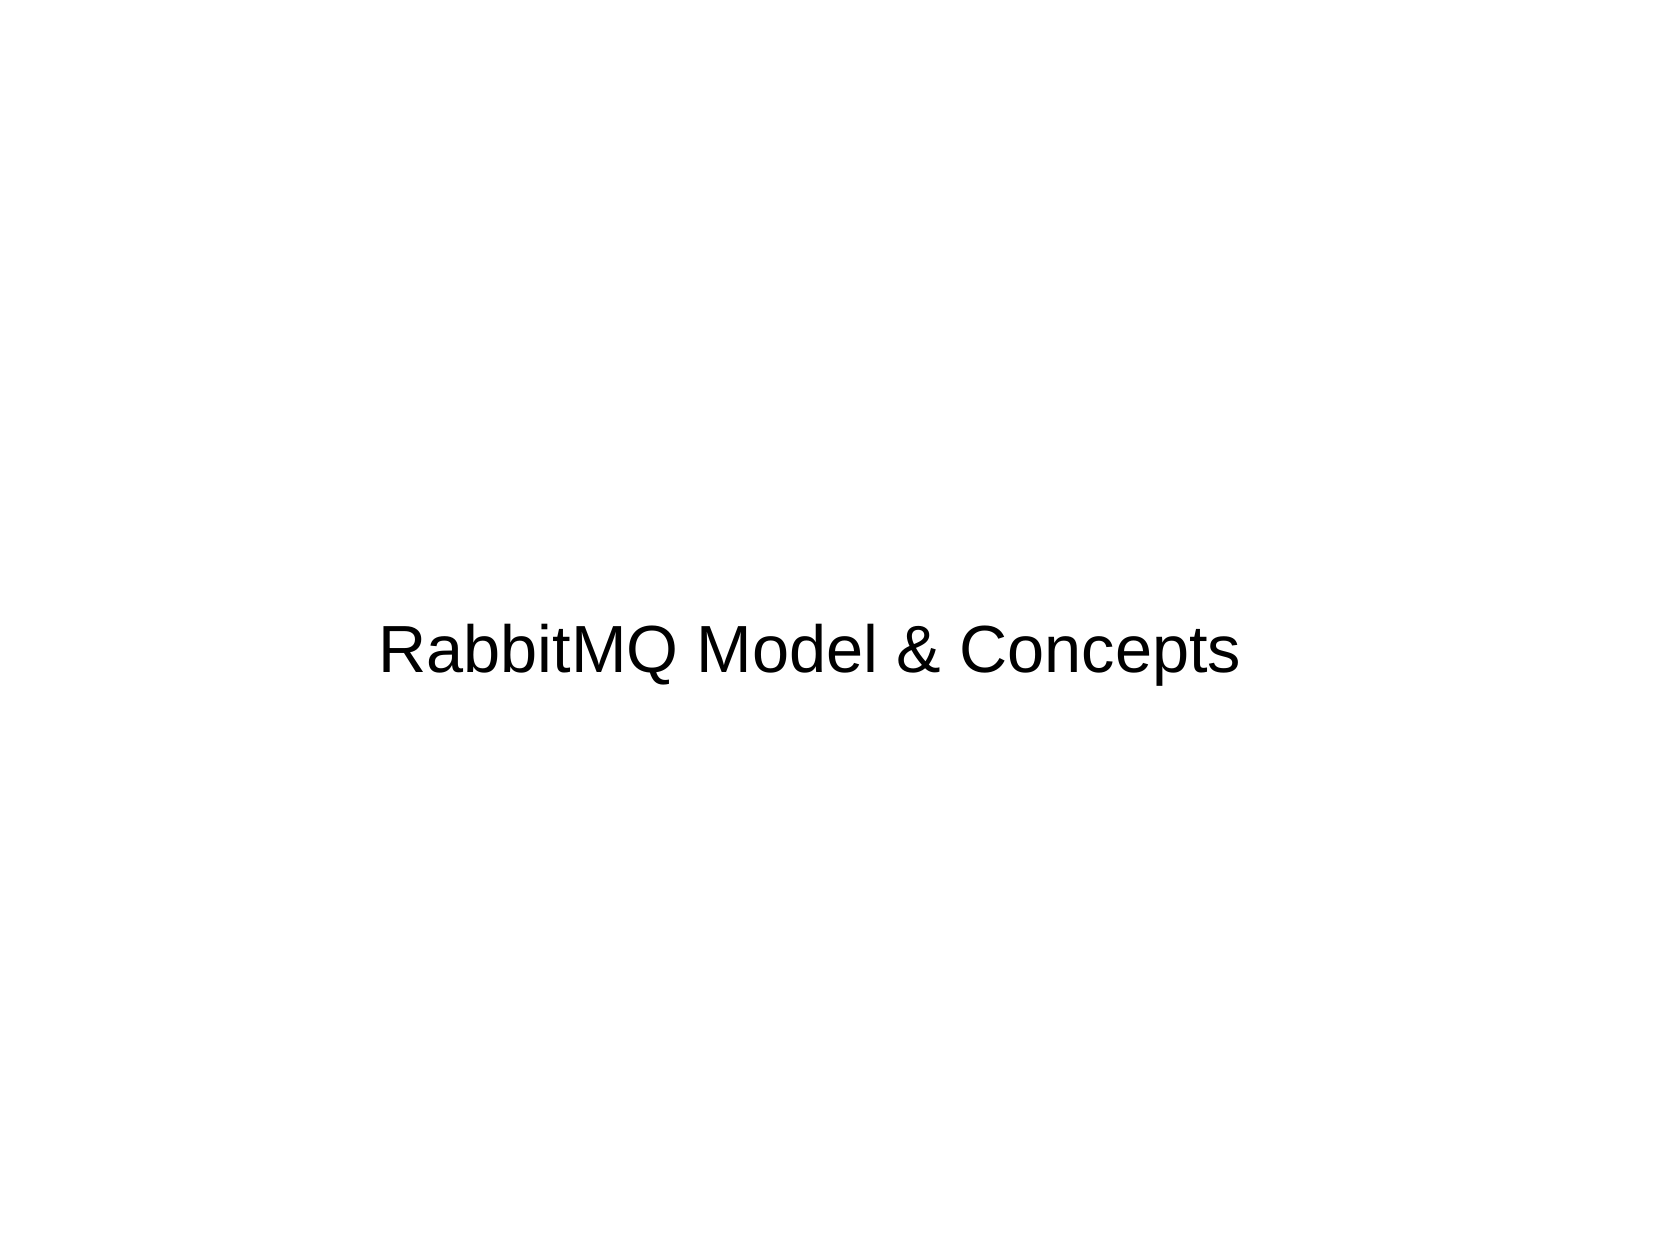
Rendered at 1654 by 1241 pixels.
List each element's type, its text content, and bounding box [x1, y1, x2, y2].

list RabbitMQ Model & Concepts [82, 290, 1538, 1010]
